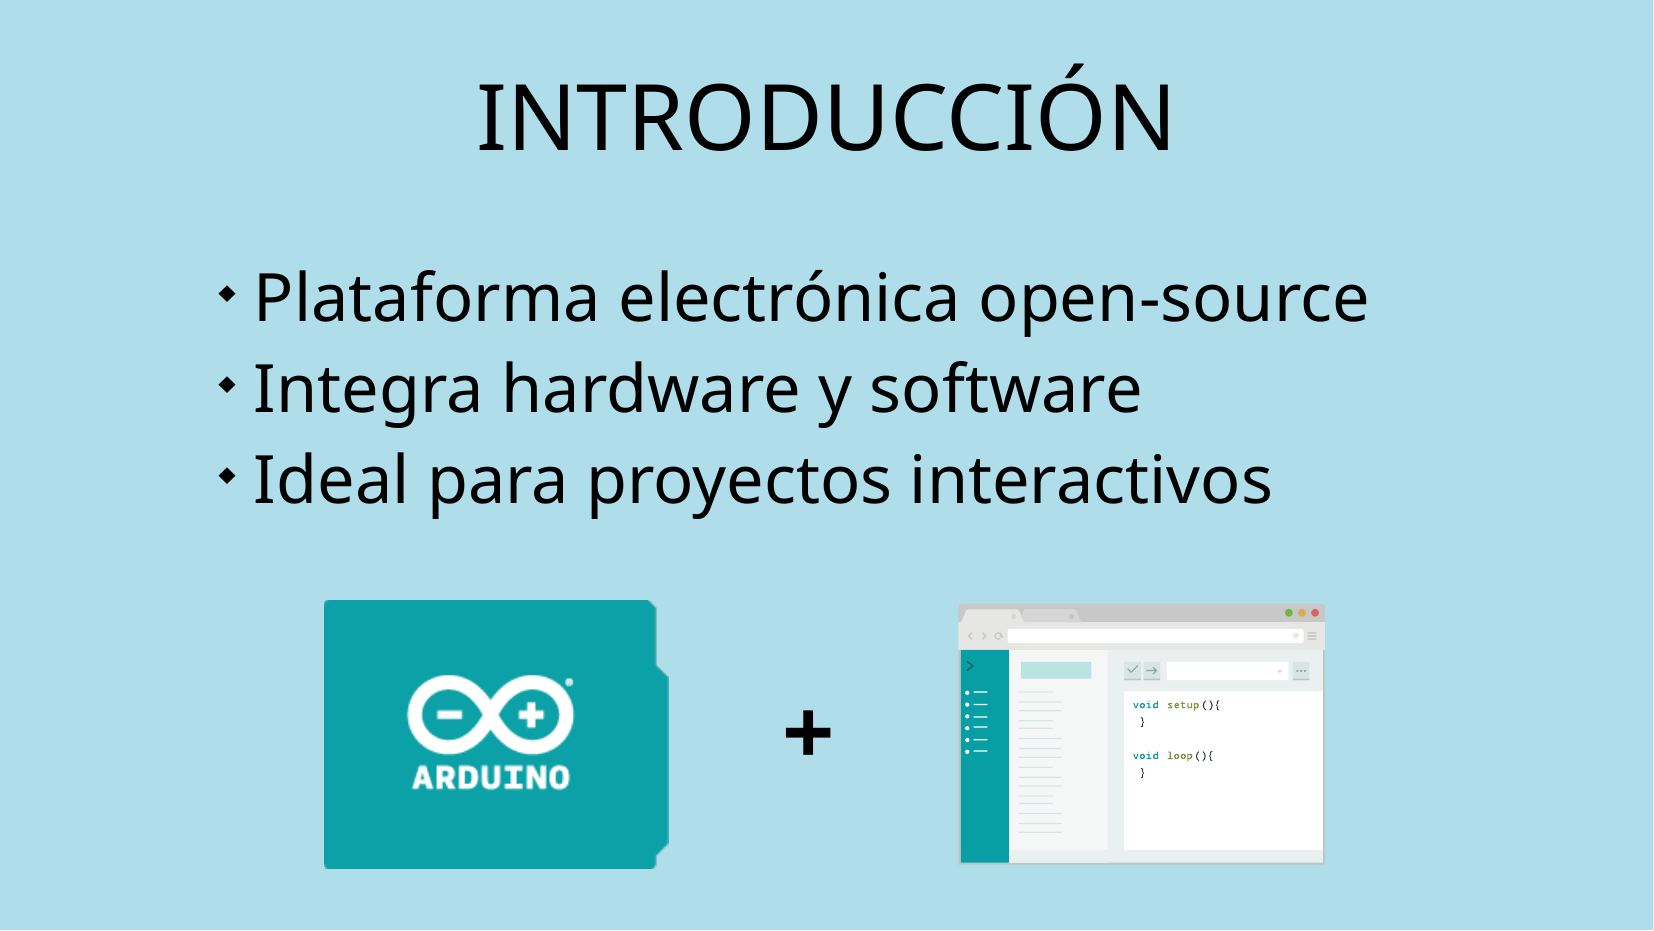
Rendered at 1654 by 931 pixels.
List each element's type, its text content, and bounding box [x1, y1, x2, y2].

picture [954, 601, 1329, 868]
title INTRODUCCIÓN [82, 37, 1571, 193]
picture [324, 600, 669, 869]
subtitle Plataforma electrónica open-source Integra hardware y software Ideal para proyectos interactivos [218, 199, 1436, 573]
text_box + [767, 660, 945, 809]
